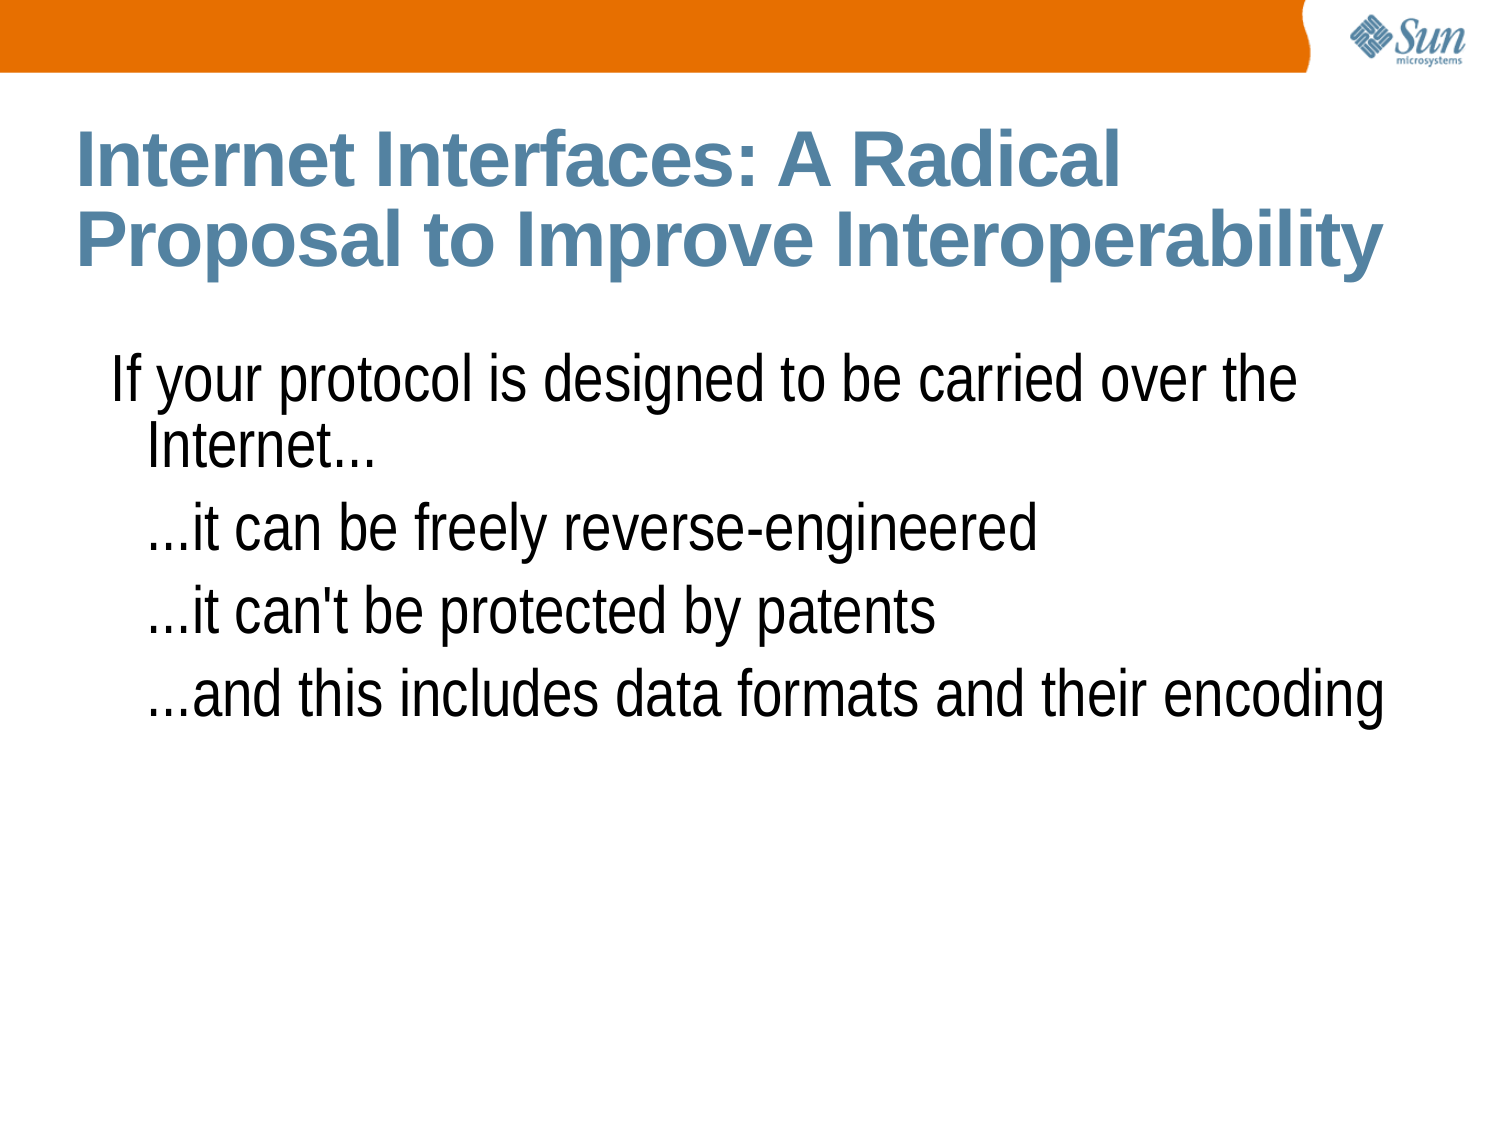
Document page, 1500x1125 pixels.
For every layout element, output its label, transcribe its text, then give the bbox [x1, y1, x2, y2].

picture [0, 0, 1500, 75]
title Internet Interfaces: A Radical Proposal to Improve Interoperability [75, 122, 1438, 292]
list If your protocol is designed to be carried over the Internet... ...it can be freely reverse-engineered ...it can't be protected by patents ...and this includes data formats and their encoding [75, 349, 1413, 1125]
